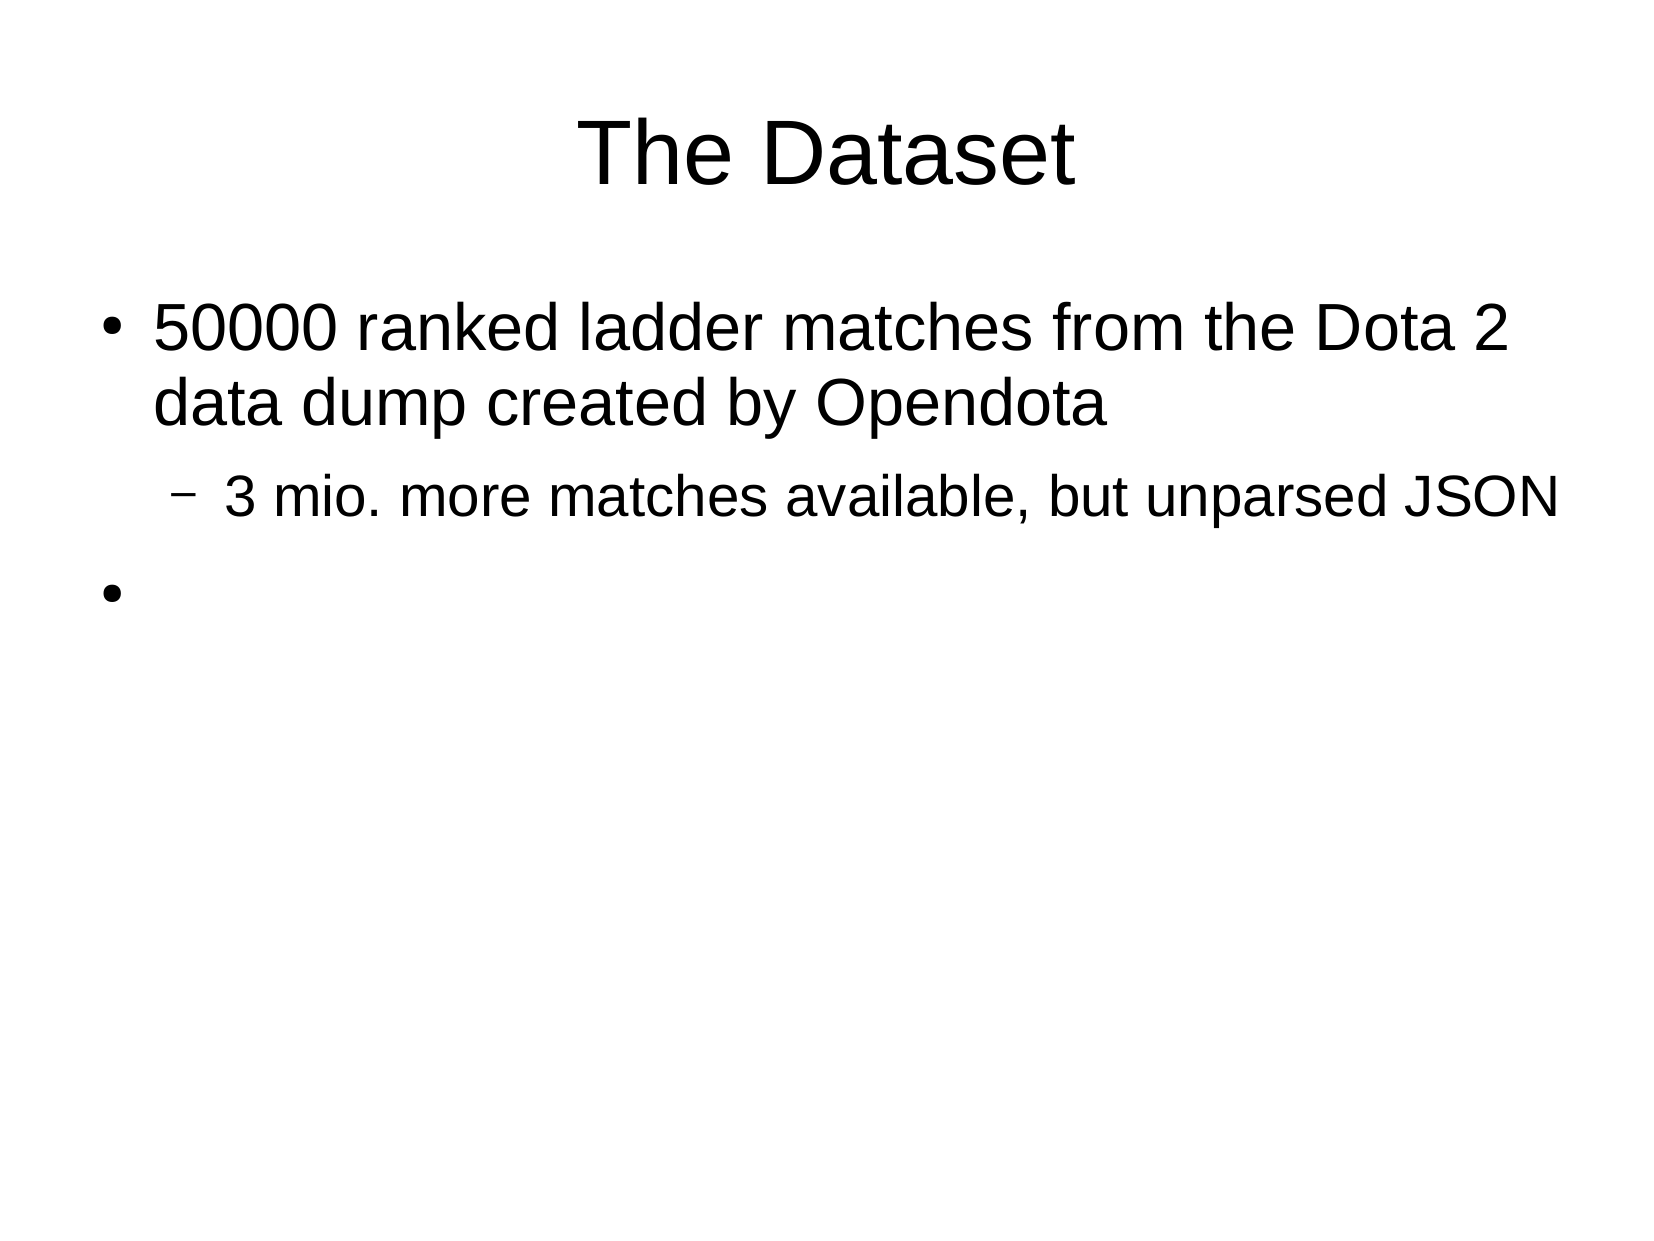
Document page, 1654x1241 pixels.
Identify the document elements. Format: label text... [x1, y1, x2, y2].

title The Dataset [82, 49, 1571, 257]
list 50000 ranked ladder matches from the Dota 2 data dump created by Opendota 3 mio. more matches available, but unparsed JSON [82, 290, 1571, 1010]
